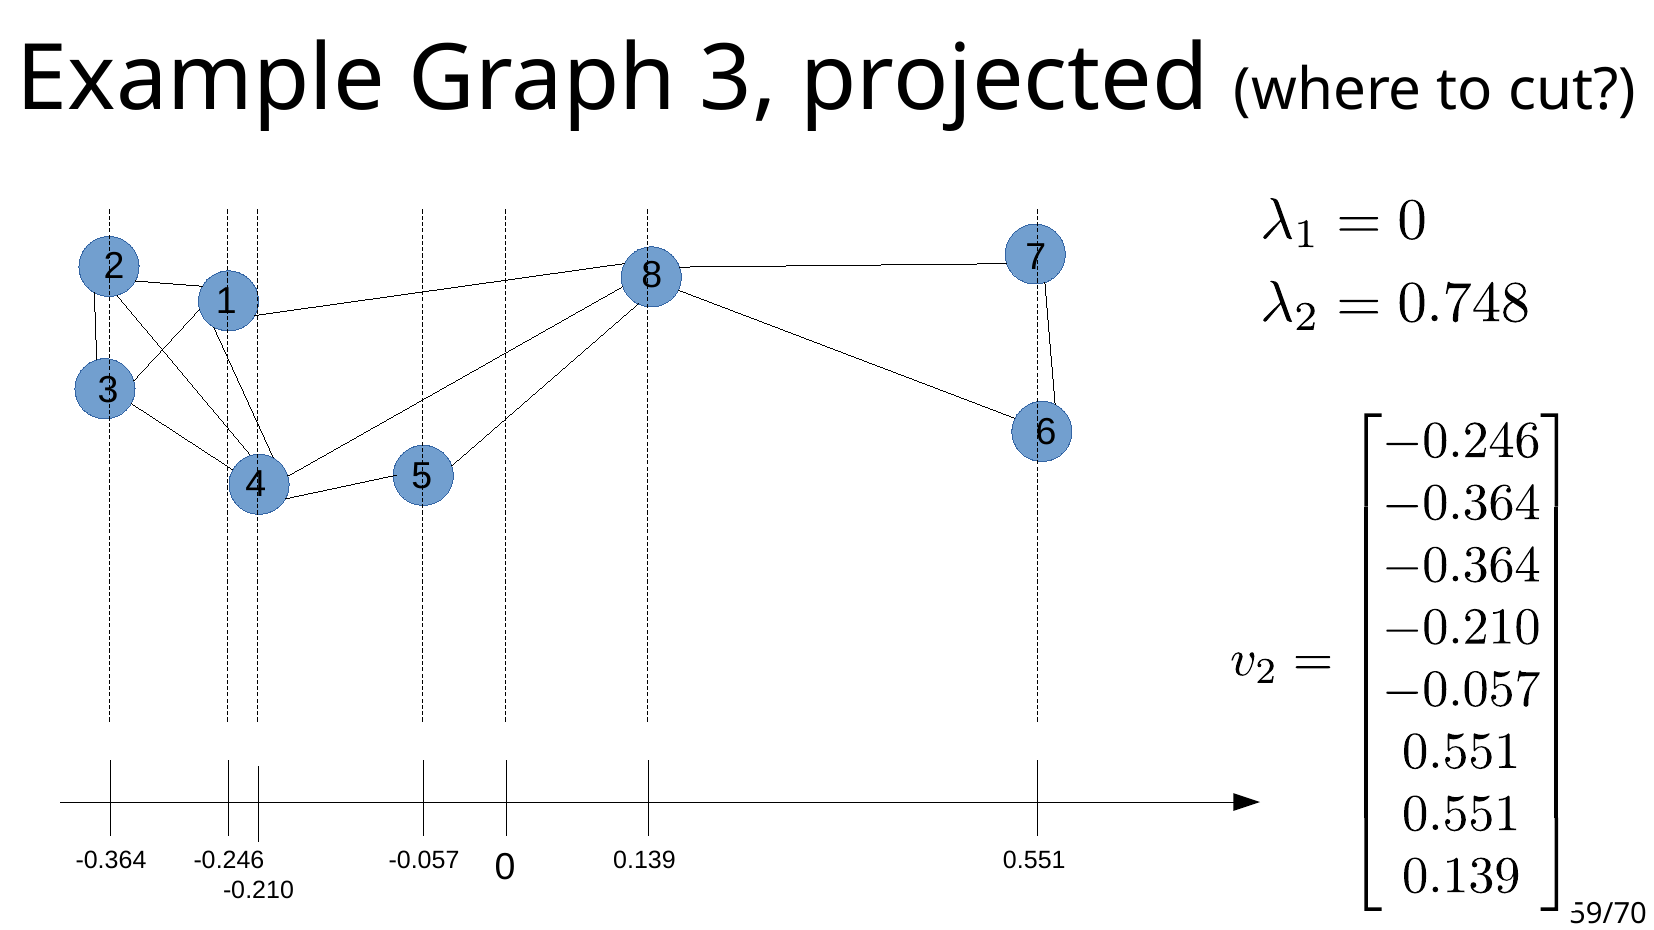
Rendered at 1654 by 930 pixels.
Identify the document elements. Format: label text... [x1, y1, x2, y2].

text_box -0.246 [178, 838, 280, 882]
text_box [1260, 198, 1427, 248]
text_box 4 [230, 455, 282, 513]
text_box [282, 464, 290, 504]
text_box 6 [1020, 402, 1072, 460]
text_box 8 [626, 245, 678, 303]
text_box [1062, 240, 1066, 268]
text_box 0.139 [598, 838, 692, 882]
title Example Graph 3, projected (where to cut?) [0, 0, 1653, 149]
text_box 2 [88, 236, 140, 294]
text_box 1 [201, 272, 252, 330]
text_box [1020, 224, 1051, 228]
text_box 7 [1010, 228, 1062, 285]
text_box -0.364 [60, 838, 162, 882]
text_box [636, 303, 666, 307]
text_box [621, 260, 626, 293]
text_box 0.551 [988, 838, 1081, 882]
text_box [252, 282, 259, 320]
text_box [678, 263, 682, 290]
text_box 5 [396, 446, 447, 504]
text_box [1230, 413, 1576, 911]
text_box [74, 369, 82, 408]
text_box [1011, 411, 1020, 452]
text_box 3 [82, 360, 134, 418]
text_box -0.057 [373, 838, 475, 882]
text_box [78, 244, 88, 288]
text_box [447, 456, 454, 494]
text_box [1260, 280, 1531, 331]
text_box -0.210 [208, 867, 310, 911]
text_box 0 [479, 838, 531, 896]
text_box [1005, 237, 1010, 271]
